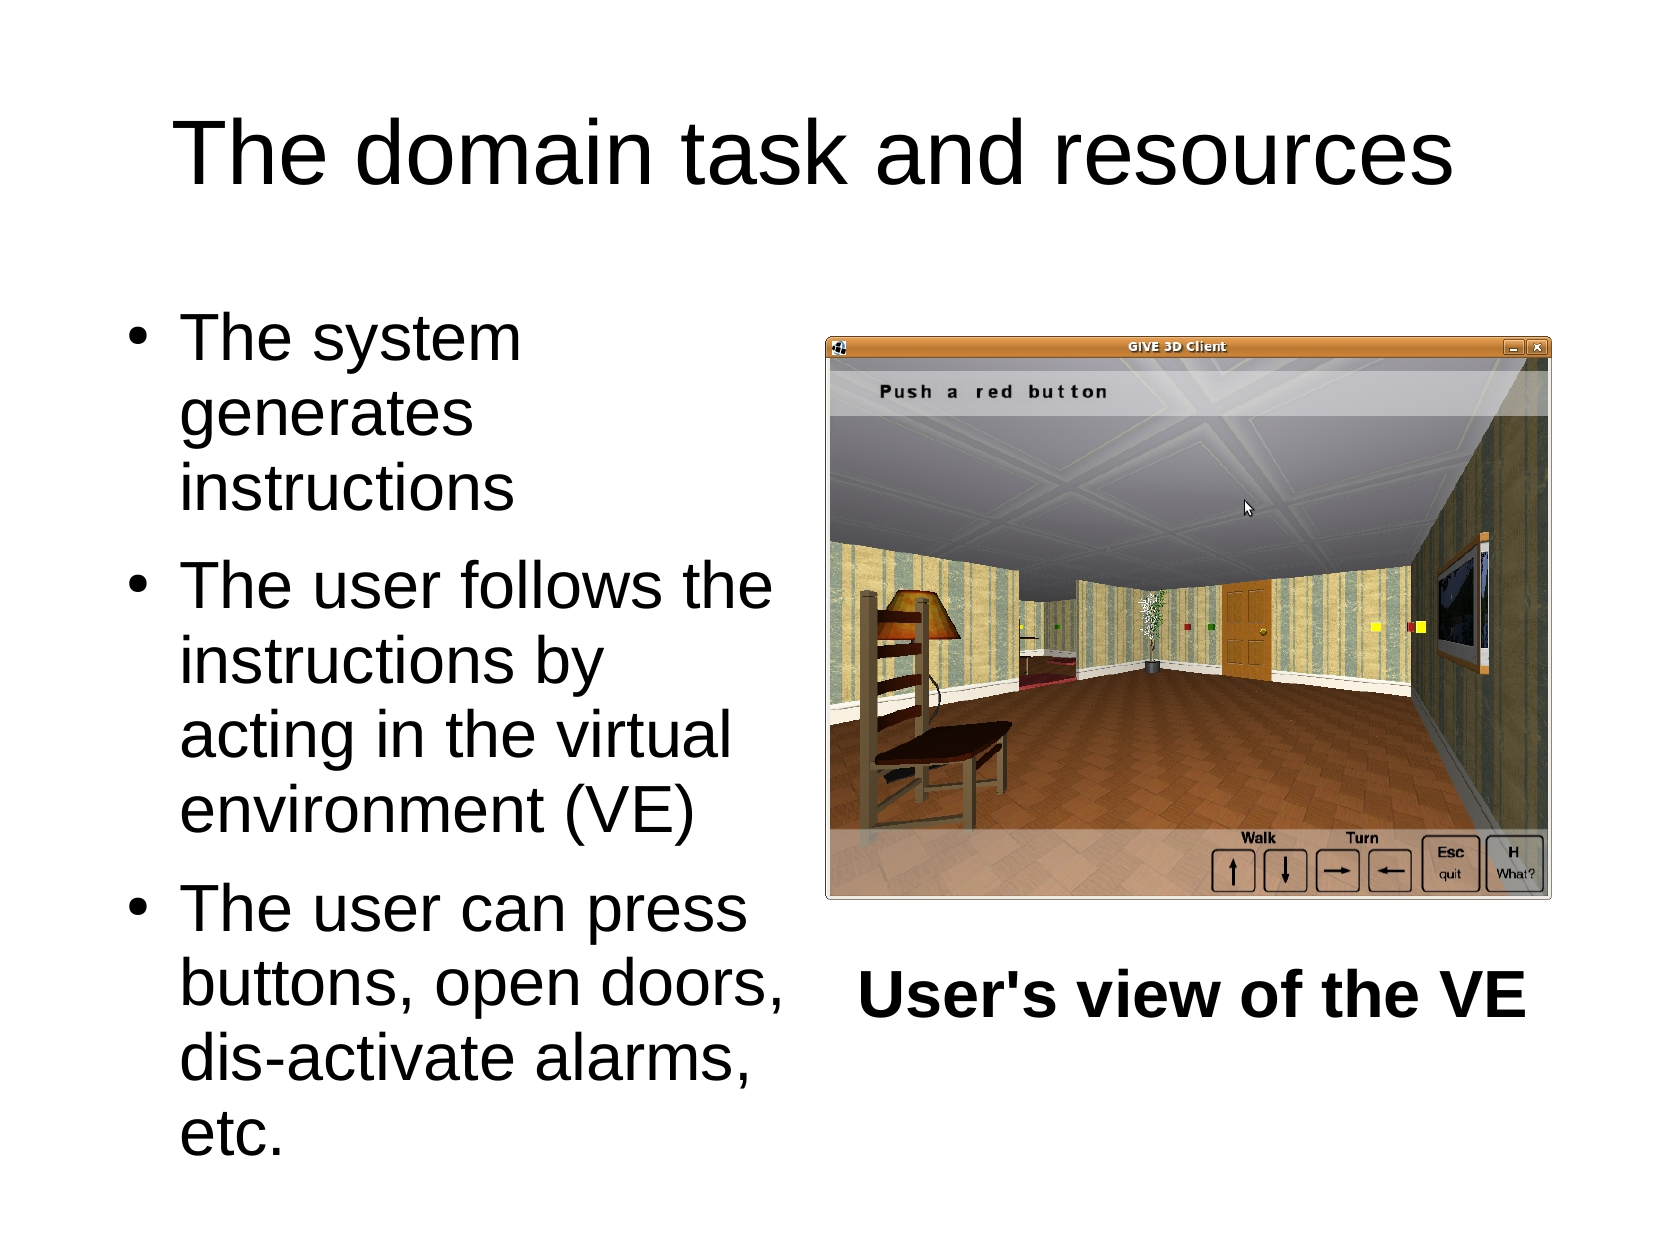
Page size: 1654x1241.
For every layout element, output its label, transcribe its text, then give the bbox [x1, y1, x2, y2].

list The system generates instructions The user follows the instructions by acting in the virtual environment (VE) The user can press buttons, open doors, dis-activate alarms, etc. [37, 300, 788, 1241]
text_box User's view of the VE [837, 949, 1550, 1051]
picture [825, 336, 1552, 901]
title The domain task and resources [82, 49, 1571, 257]
